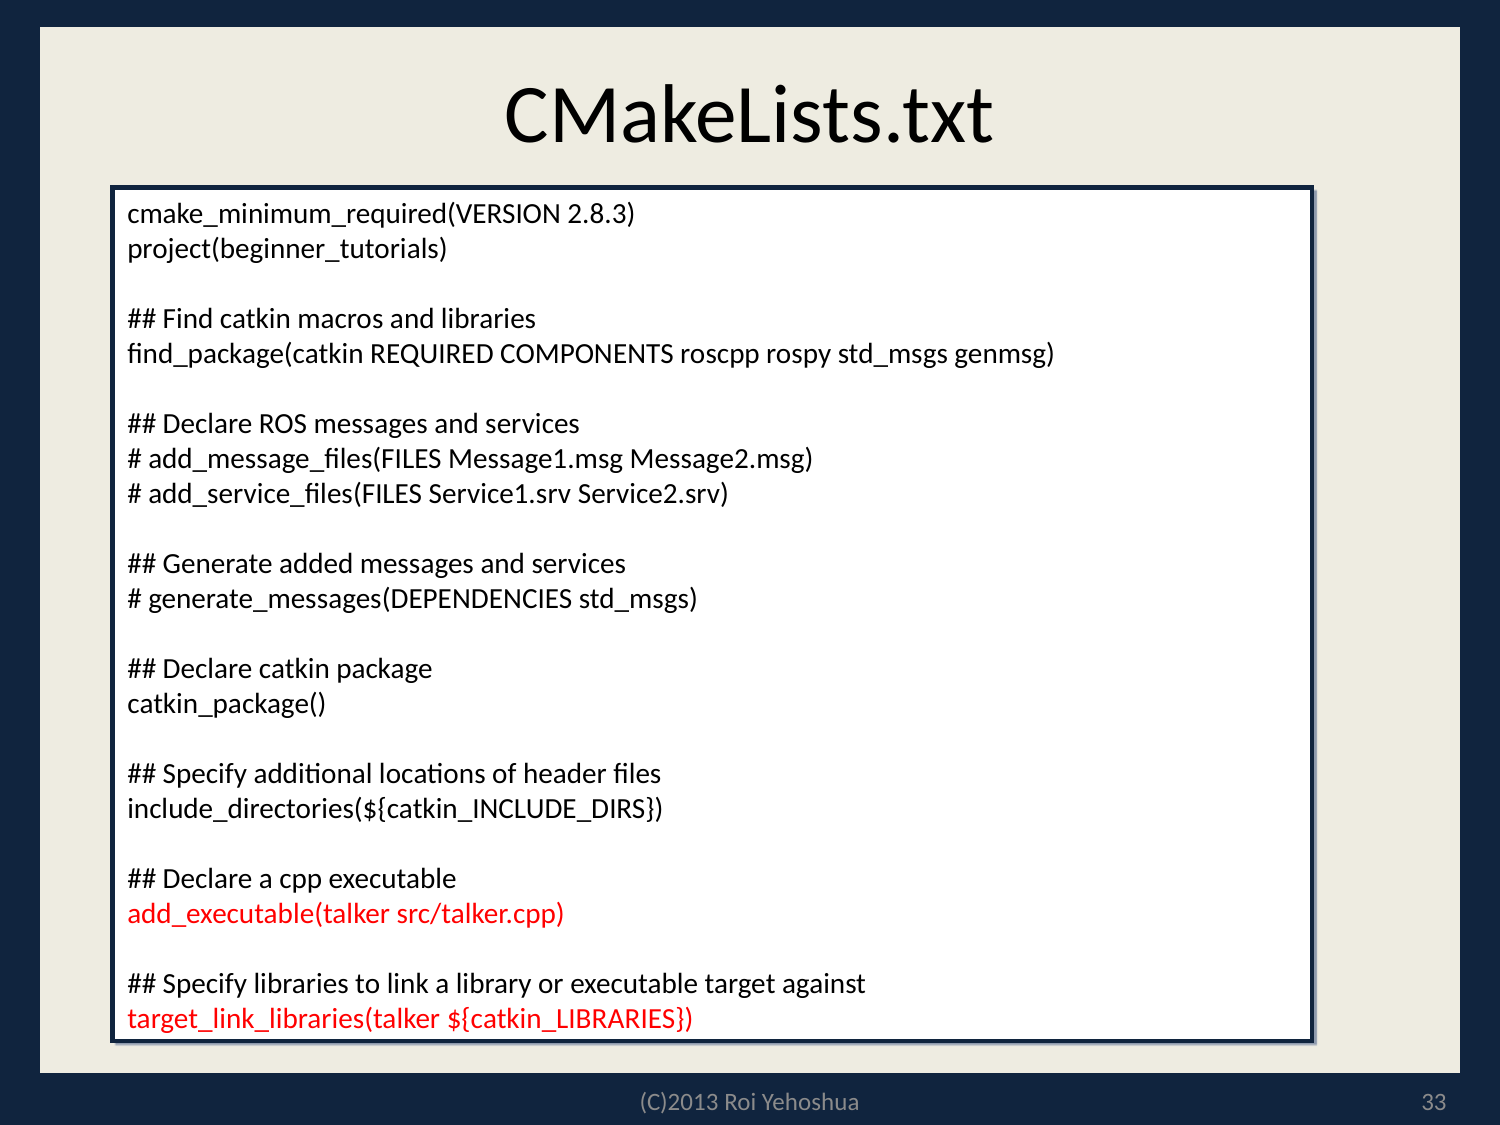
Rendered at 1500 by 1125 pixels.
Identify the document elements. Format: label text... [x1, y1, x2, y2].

slide_number <number> [1111, 1074, 1462, 1125]
footer (C)2013 Roi Yehoshua [512, 1074, 988, 1125]
title CMakeLists.txt [37, 31, 1463, 188]
text_box cmake_minimum_required(VERSION 2.8.3) project(beginner_tutorials) ## Find catkin macros and libraries find_package(catkin REQUIRED COMPONENTS roscpp rospy std_msgs genmsg) ## Declare ROS messages and services # add_message_files(FILES Message1.msg Message2.msg) # add_service_files(FILES Service1.srv Service2.srv) ## Generate added messages and services # generate_messages(DEPENDENCIES std_msgs) ## Declare catkin package catkin_package() ## Specify additional locations of header files include_directories(${catkin_INCLUDE_DIRS}) ## Declare a cpp executable add_executable(talker src/talker.cpp) ## Specify libraries to link a library or executable target against target_link_libraries(talker ${catkin_LIBRARIES}) [112, 187, 1313, 1042]
